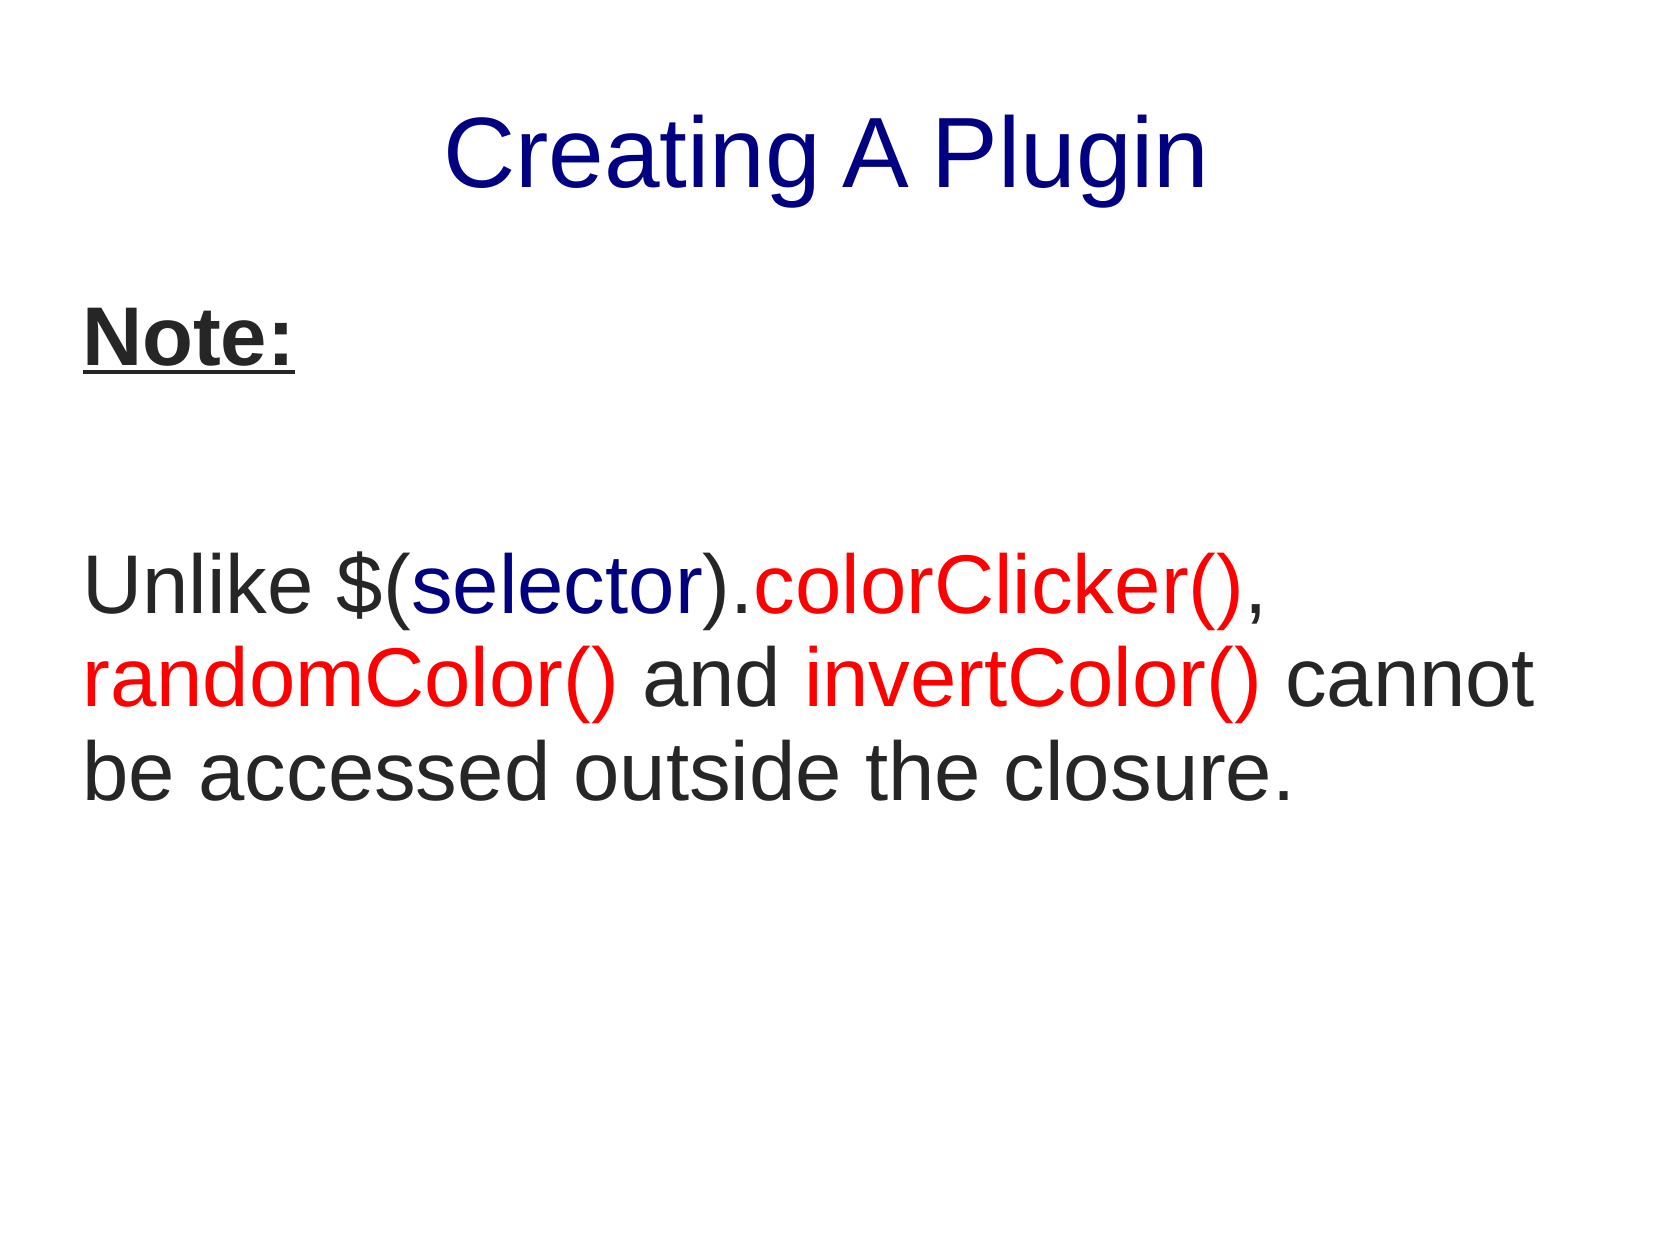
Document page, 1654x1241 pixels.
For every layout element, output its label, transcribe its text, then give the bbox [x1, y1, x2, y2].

list Note: Unlike $(selector).colorClicker(), randomColor() and invertColor() cannot be accessed outside the closure. [82, 290, 1571, 1109]
title Creating A Plugin [82, 49, 1571, 257]
